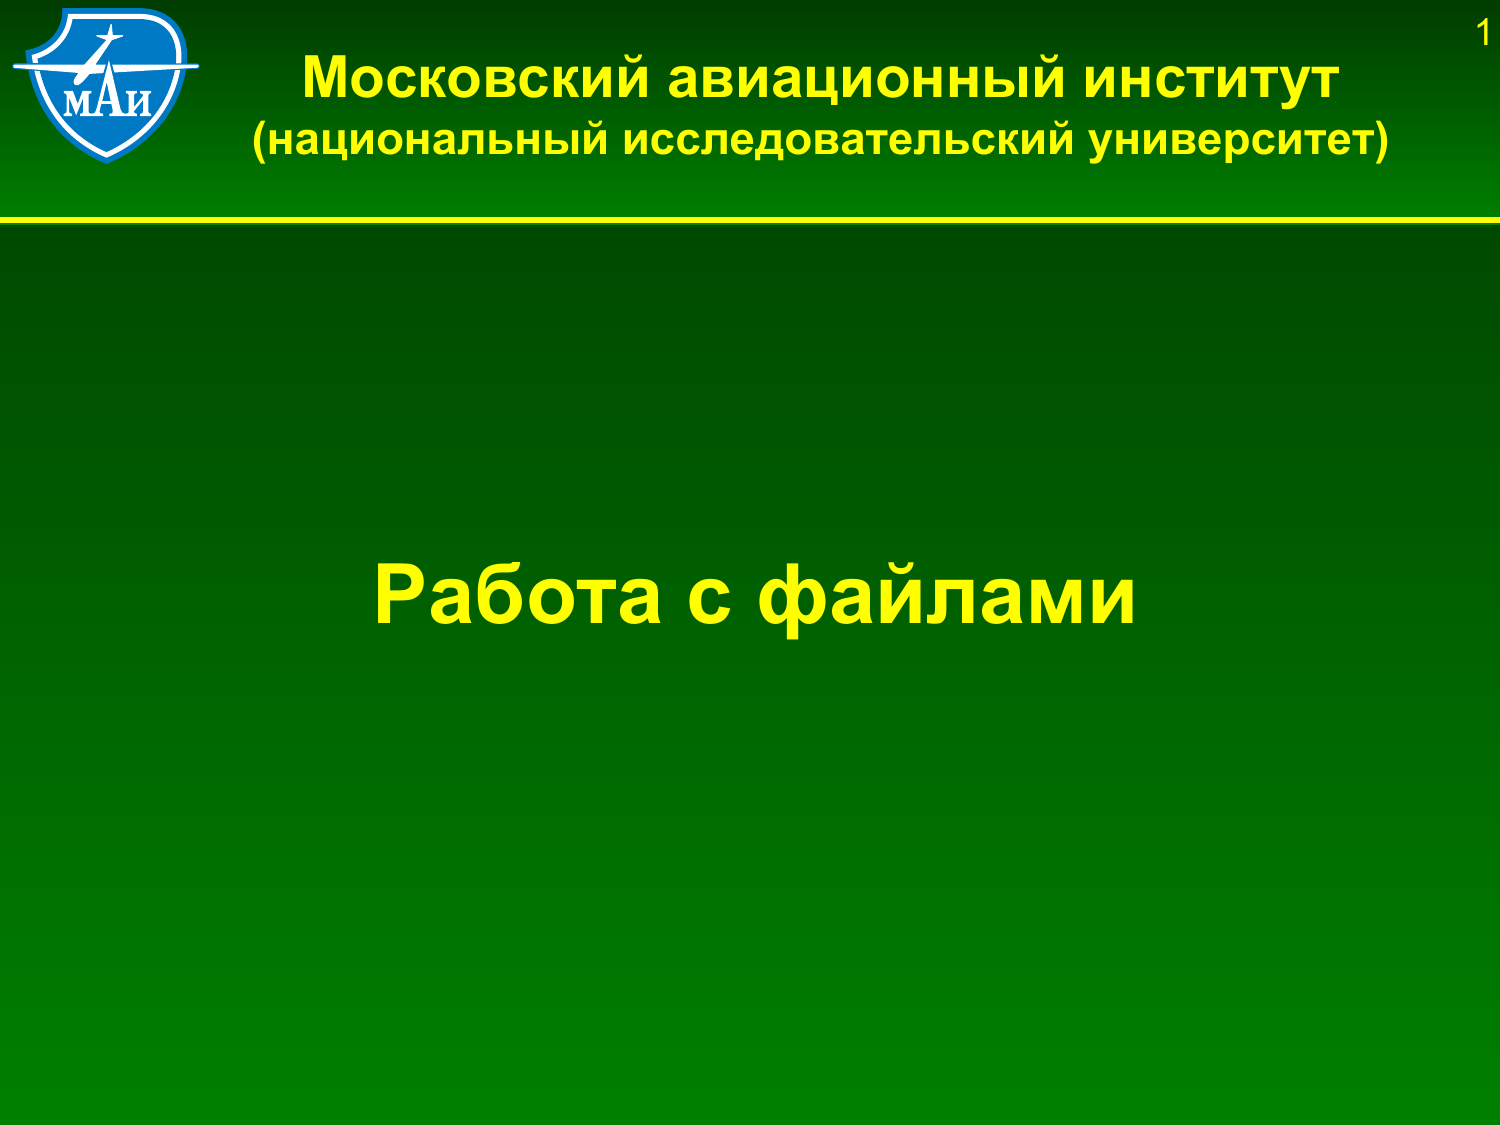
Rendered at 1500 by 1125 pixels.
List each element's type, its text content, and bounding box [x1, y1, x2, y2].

text_box Работа с файлами [35, 531, 1477, 650]
text_box Московский авиационный институт (национальный исследовательский университет) [224, 31, 1418, 172]
picture [12, 8, 200, 165]
